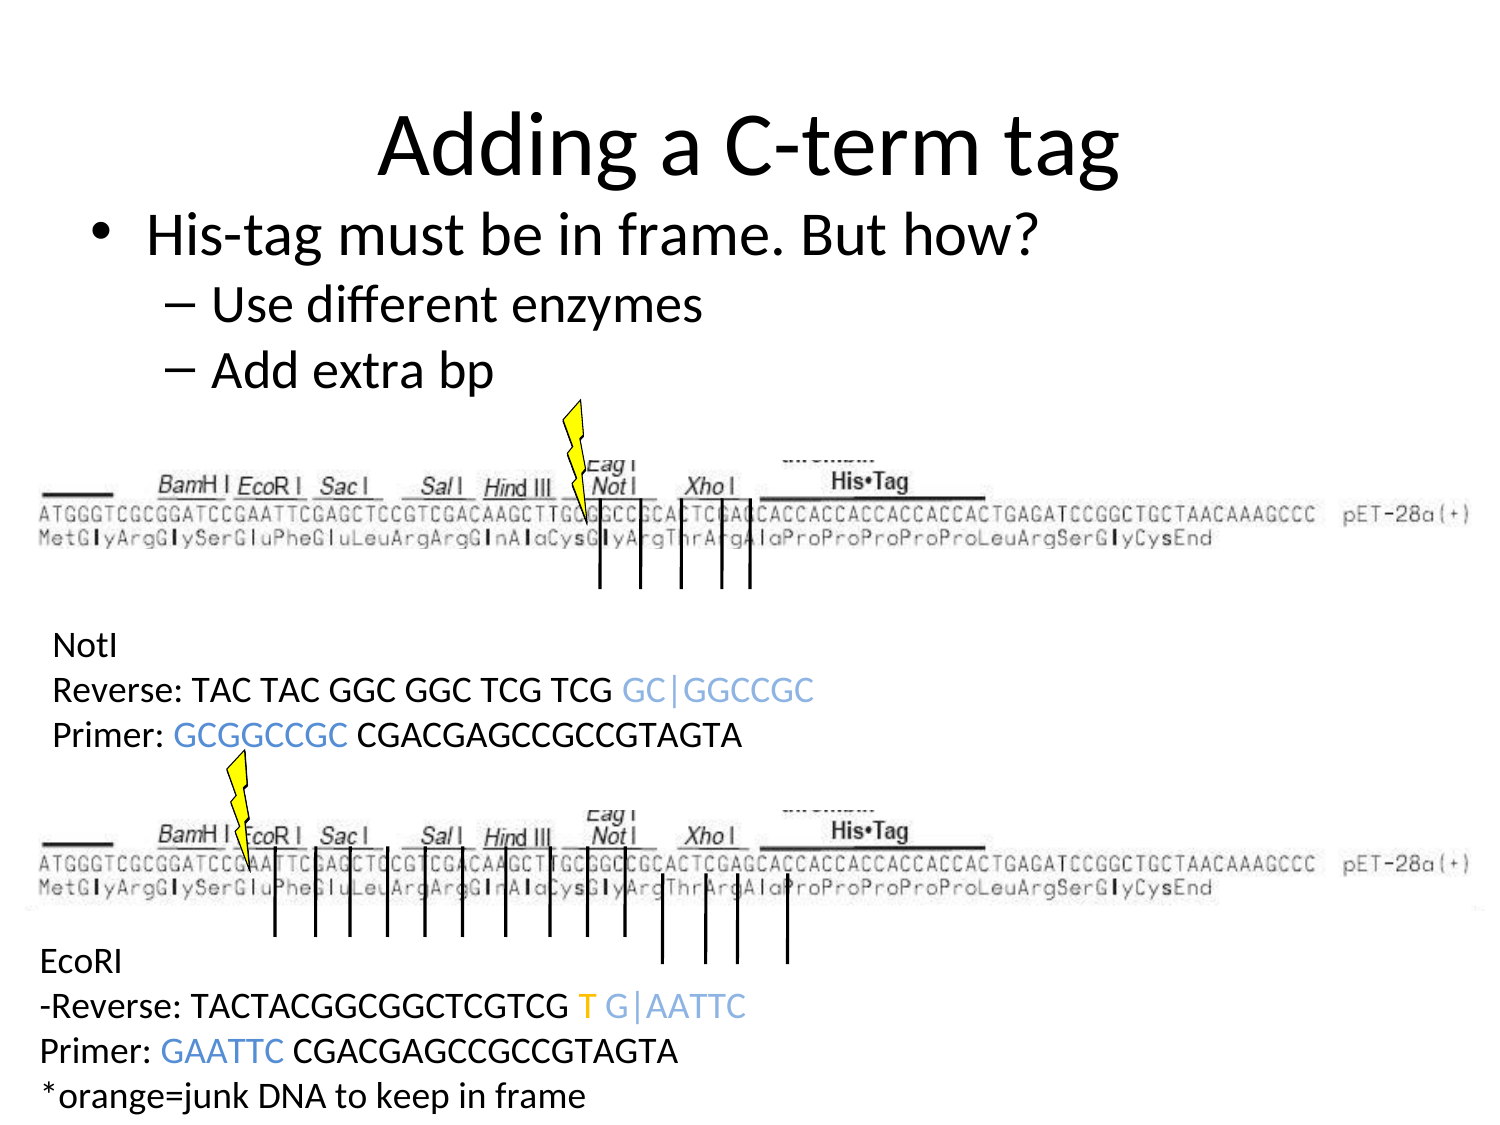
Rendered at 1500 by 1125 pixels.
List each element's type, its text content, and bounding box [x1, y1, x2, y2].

title Adding a C-term tag [75, 45, 1426, 200]
text_box [563, 399, 588, 524]
text_box NotI Reverse: TAC TAC GGC GGC TCG TCG GC|GGCCGC Primer: GCGGCCGC CGACGAGCCGCCGTAGTA [37, 612, 850, 763]
text_box EcoRI -Reverse: TACTACGGCGGCTCGTCG T G|AATTC Primer: GAATTC CGACGAGCCGCCGTAGTA *orange=junk DNA to keep in frame [24, 928, 838, 1124]
picture [0, 810, 1500, 911]
list His-tag must be in frame. But how? Use different enzymes Add extra bp [75, 200, 1426, 413]
text_box [226, 750, 250, 871]
picture [0, 460, 1500, 549]
